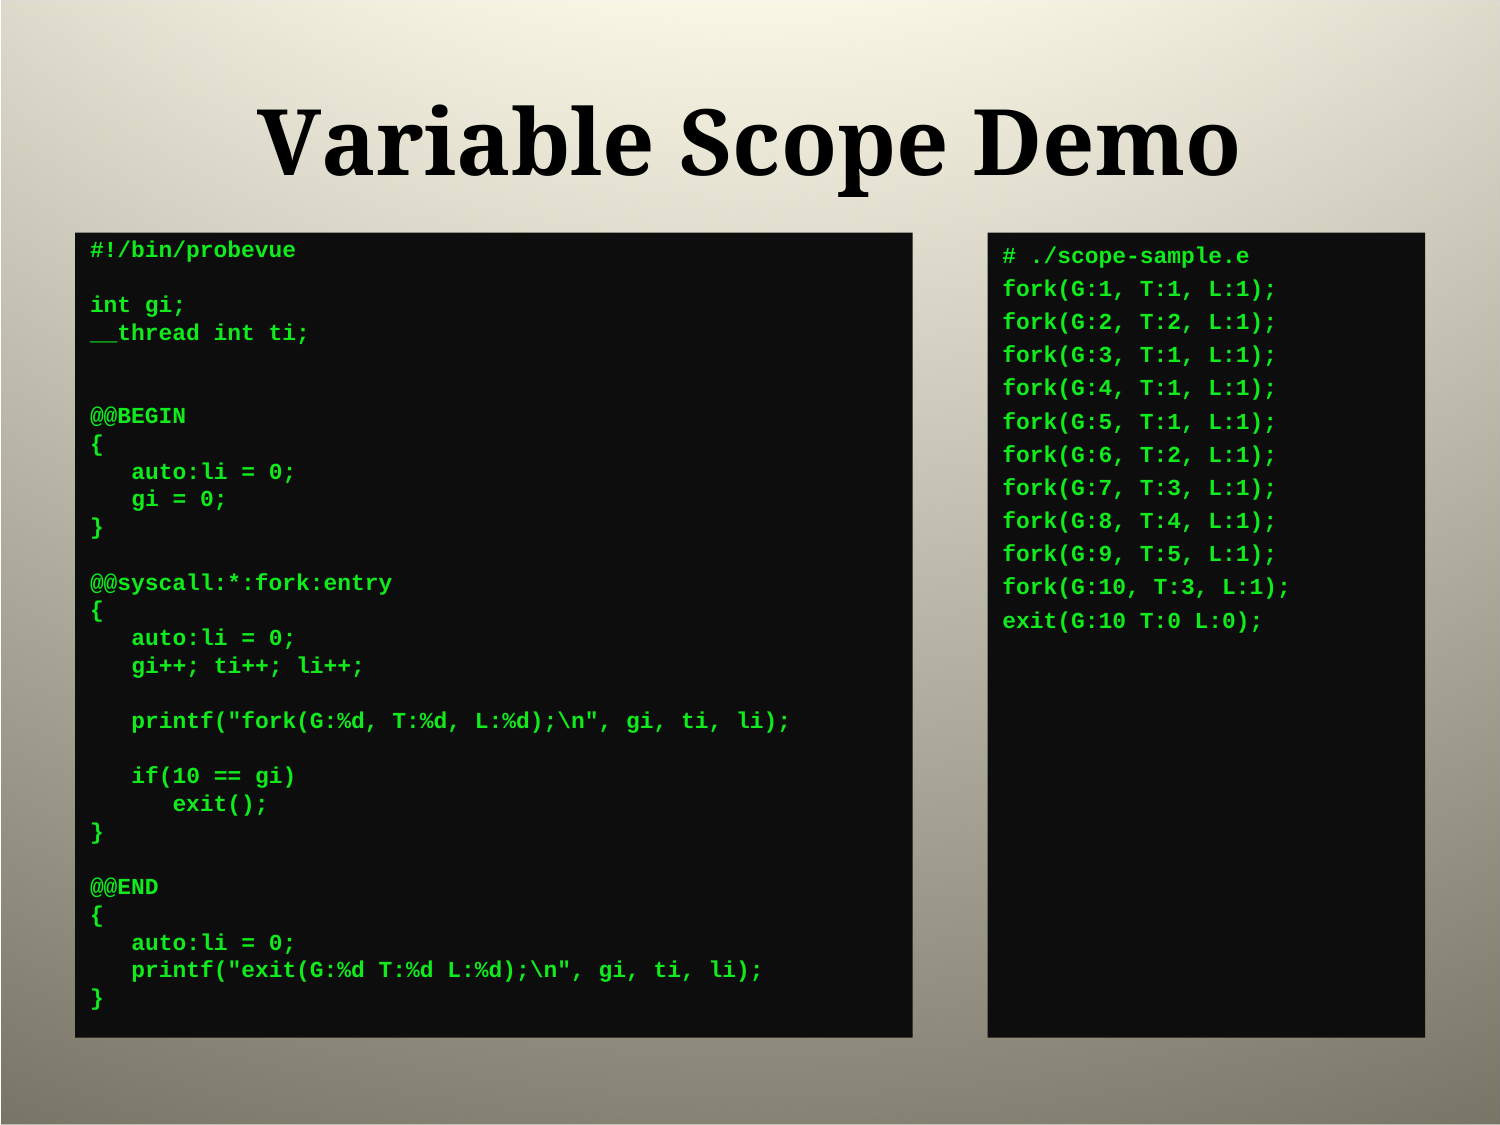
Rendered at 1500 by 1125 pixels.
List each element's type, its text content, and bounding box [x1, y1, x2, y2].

title Variable Scope Demo [75, 45, 1426, 233]
picture [0, 0, 1500, 1125]
text_box # ./scope-sample.e fork(G:1, T:1, L:1); fork(G:2, T:2, L:1); fork(G:3, T:1, L:1); fork(G:4, T:1, L:1); fork(G:5, T:1, L:1); fork(G:6, T:2, L:1); fork(G:7, T:3, L:1); fork(G:8, T:4, L:1); fork(G:9, T:5, L:1); fork(G:10, T:3, L:1); exit(G:10 T:0 L:0); [987, 232, 1426, 1038]
list #!/bin/probevue int gi; __thread int ti; @@BEGIN { auto:li = 0; gi = 0; } @@syscall:*:fork:entry { auto:li = 0; gi++; ti++; li++; printf("fork(G:%d, T:%d, L:%d);\n", gi, ti, li); if(10 == gi) exit(); } @@END { auto:li = 0; printf("exit(G:%d T:%d L:%d);\n", gi, ti, li); } [75, 232, 913, 1038]
